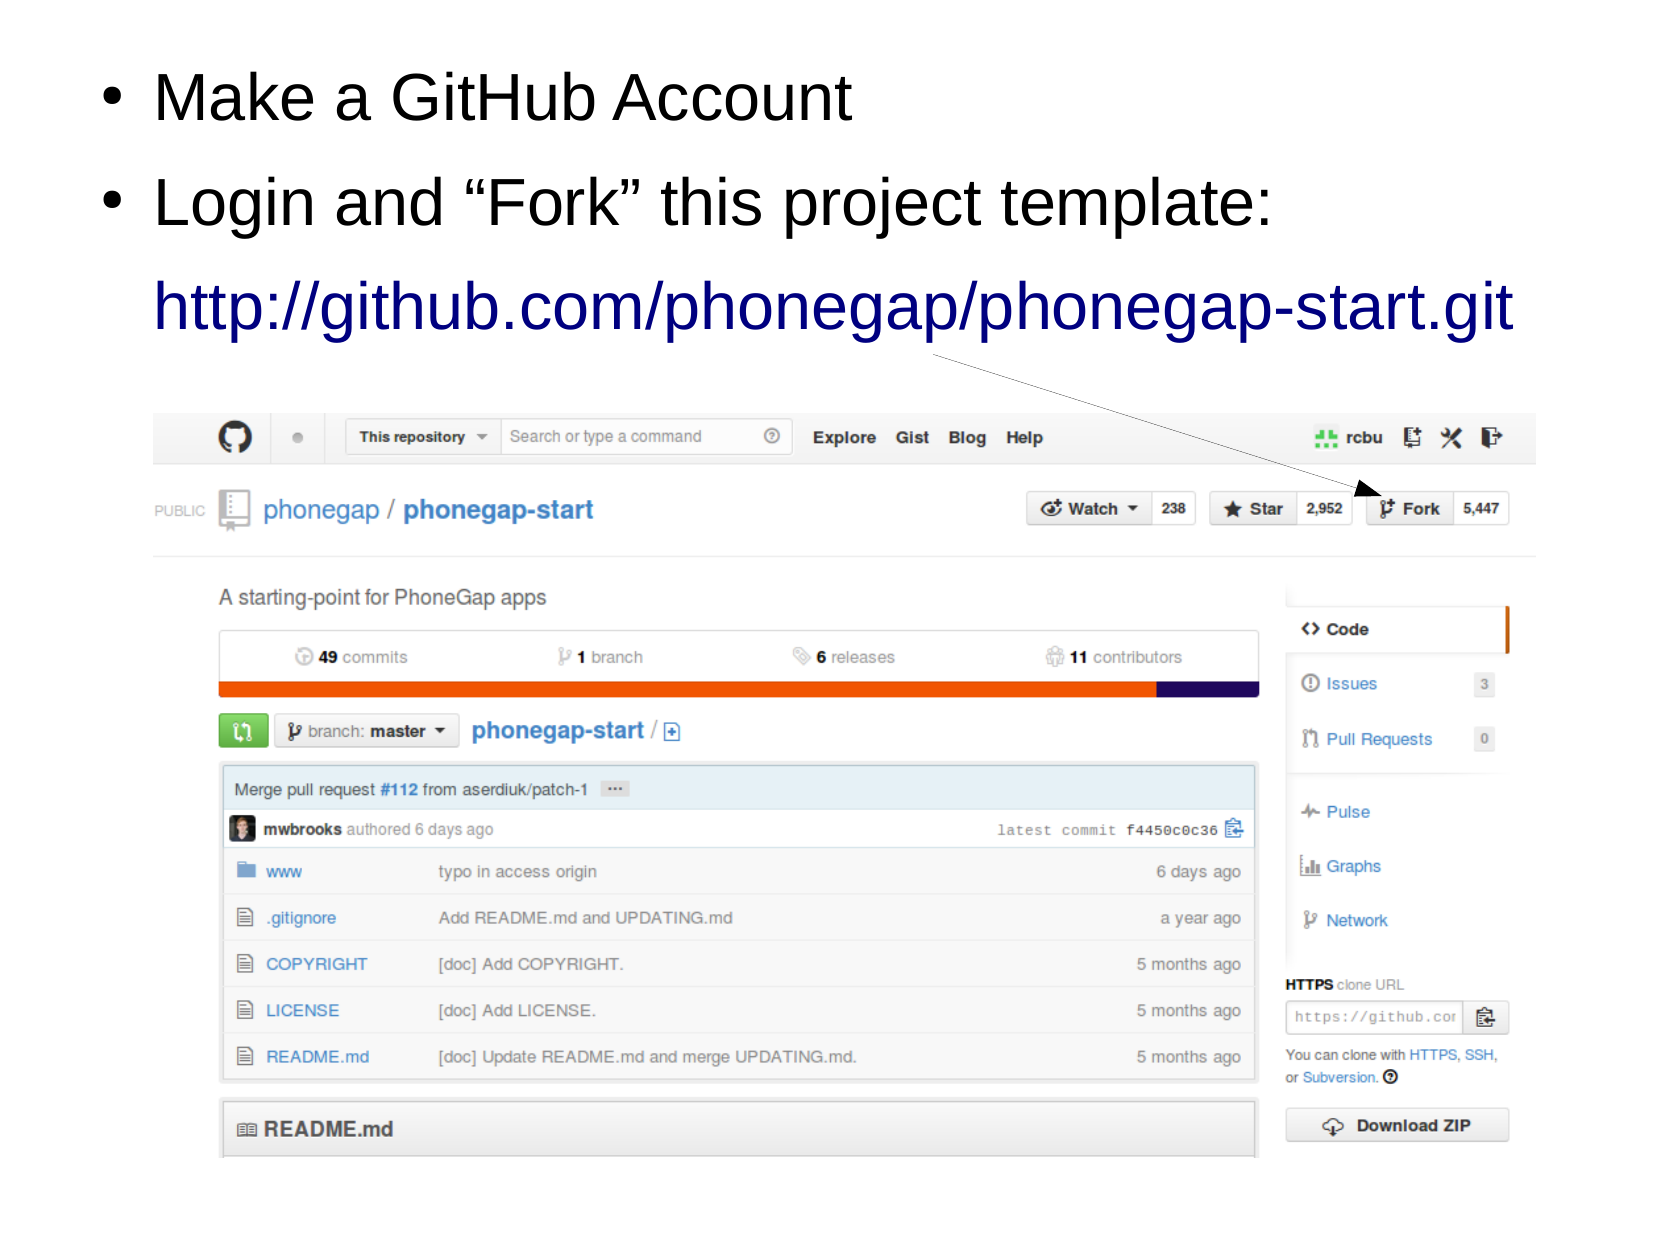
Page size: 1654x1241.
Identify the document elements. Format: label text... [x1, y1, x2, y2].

list Make a GitHub Account Login and “Fork” this project template: http://github.com/phonegap/phonegap-start.git [82, 60, 1538, 355]
picture [153, 413, 1536, 1158]
